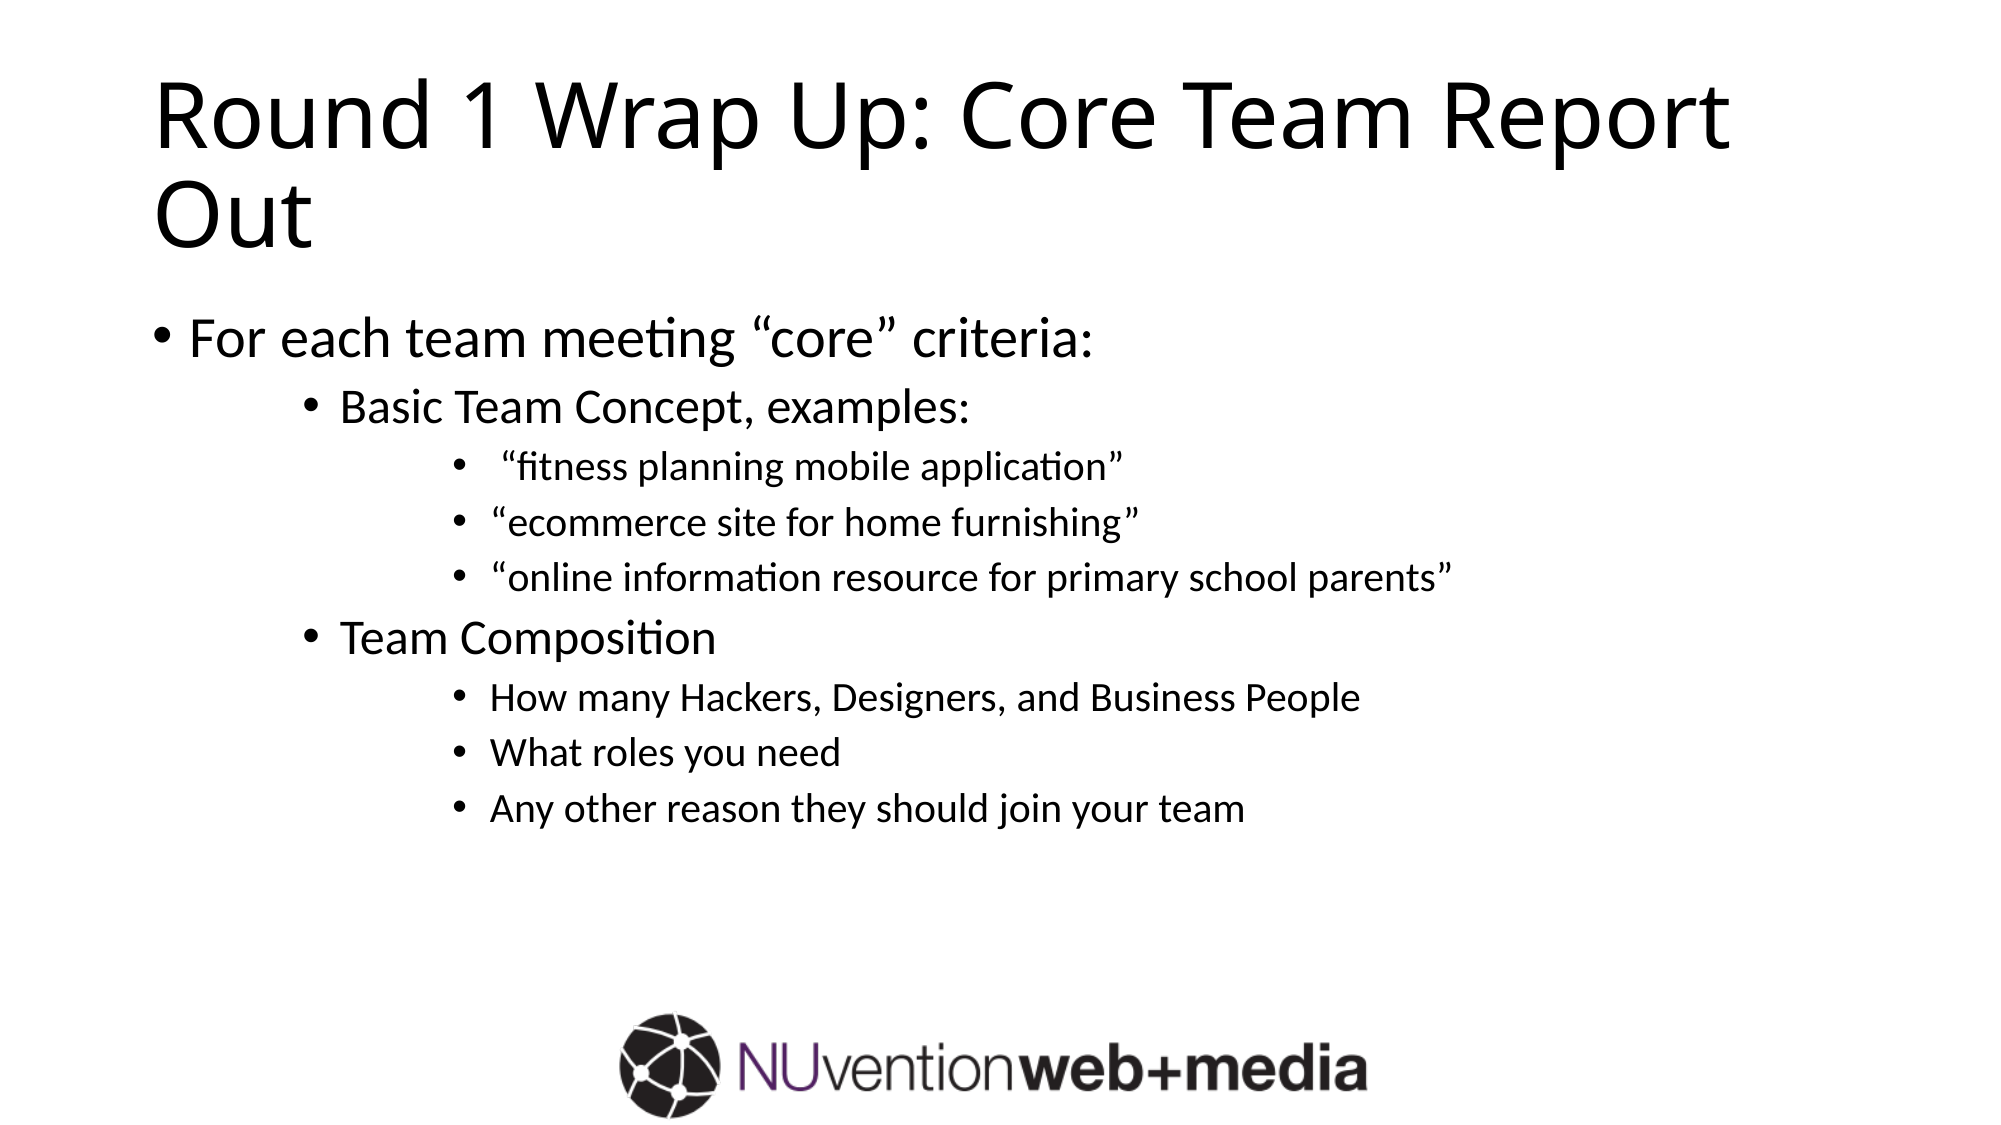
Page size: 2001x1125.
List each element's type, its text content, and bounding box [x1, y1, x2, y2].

title Round 1 Wrap Up: Core Team Report Out [137, 59, 1863, 278]
list For each team meeting “core” criteria: Basic Team Concept, examples: “fitness planning mobile application” “ecommerce site for home furnishing” “online information resource for primary school parents” Team Composition How many Hackers, Designers, and Business People What roles you need Any other reason they should join your team [137, 299, 1863, 1014]
